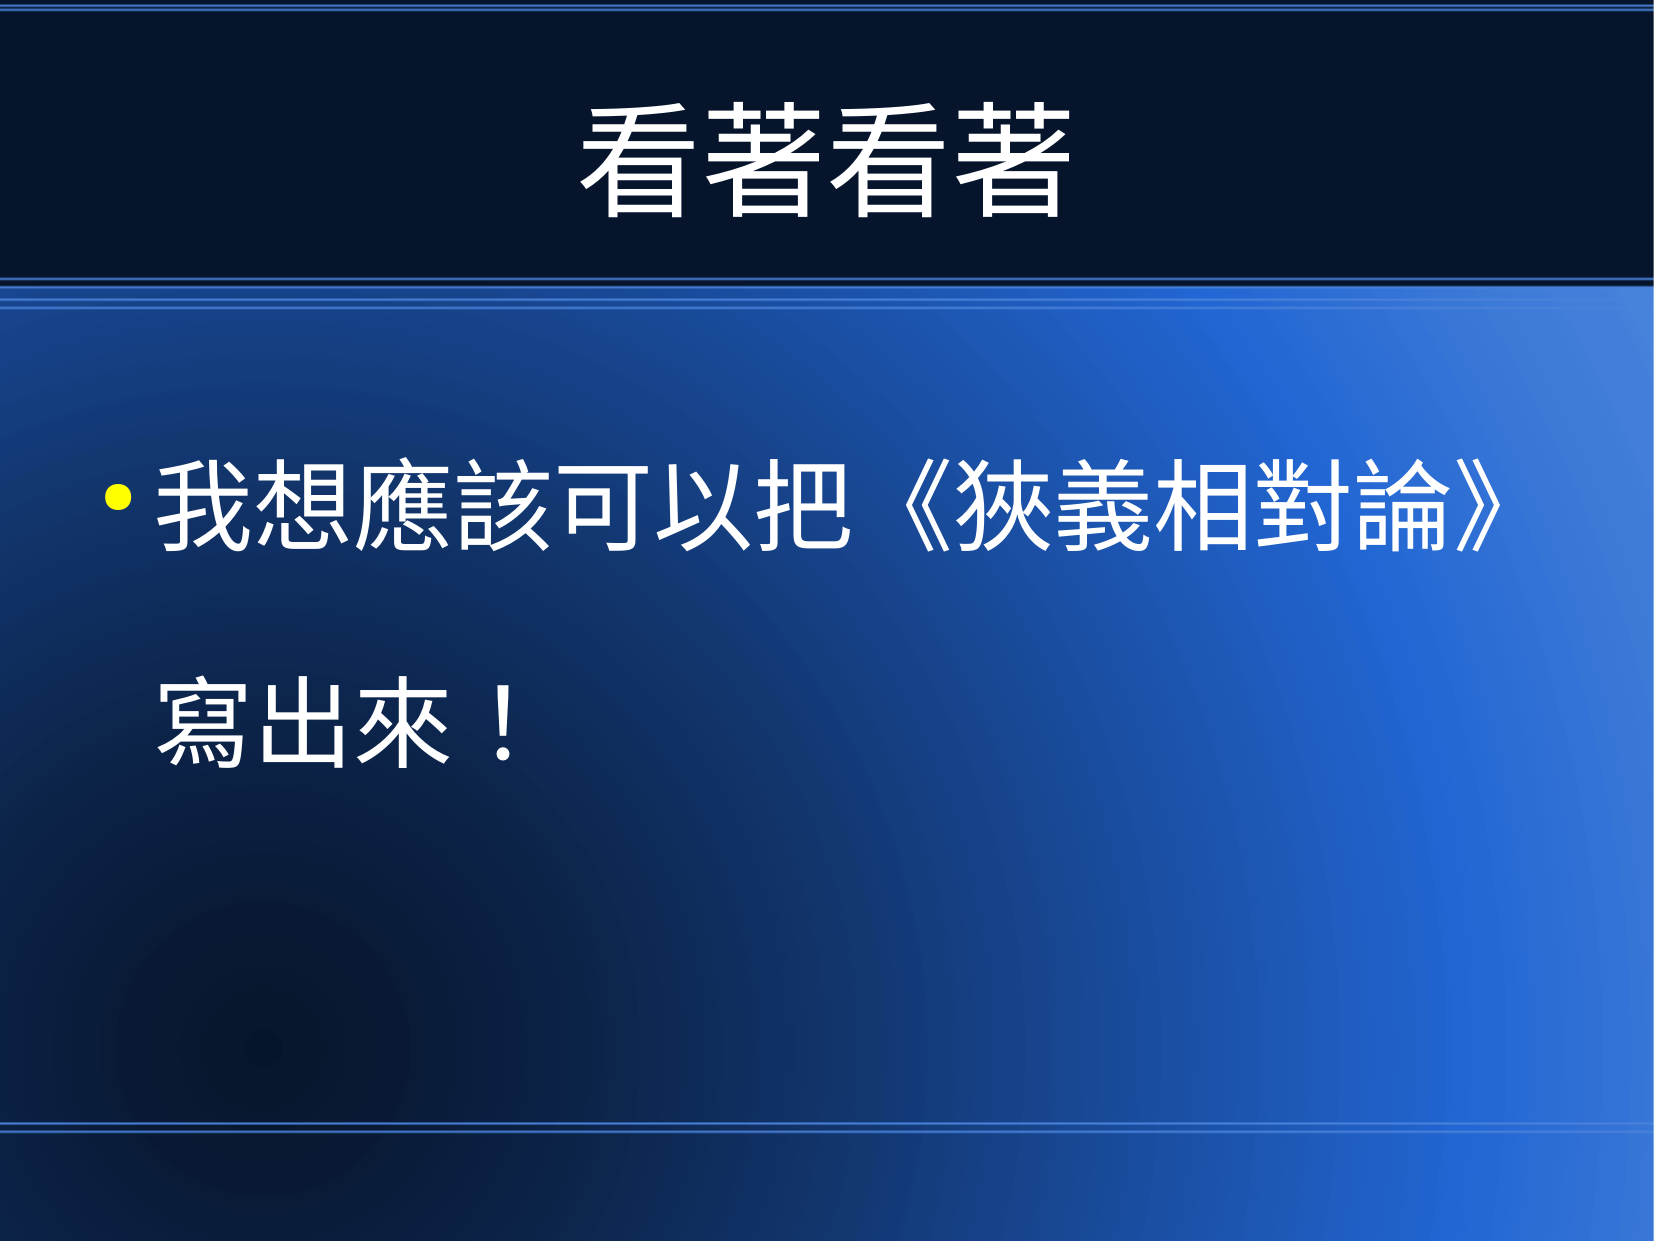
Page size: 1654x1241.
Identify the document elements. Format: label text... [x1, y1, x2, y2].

list 我想應該可以把《狹義相對論》寫出來！ [82, 355, 1571, 1241]
picture [0, 0, 1654, 1241]
title 看著看著 [82, 49, 1571, 257]
